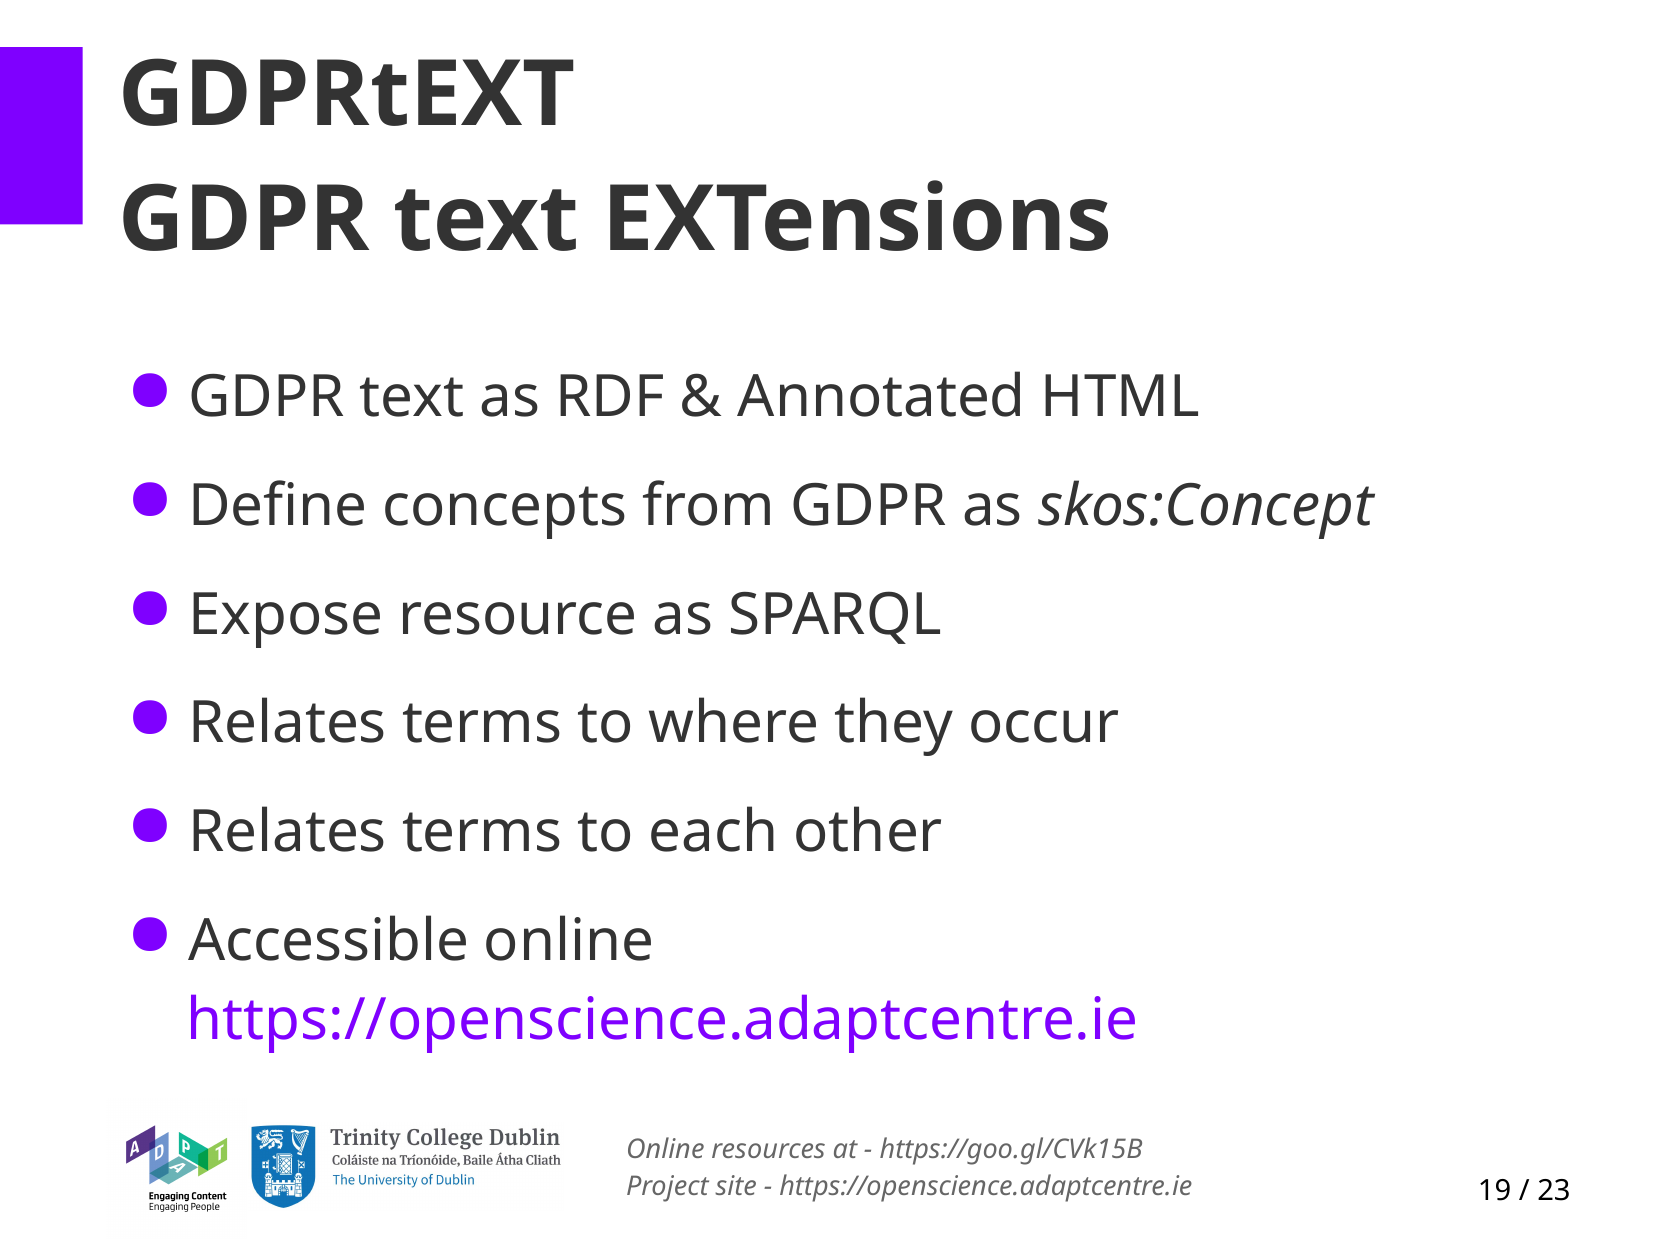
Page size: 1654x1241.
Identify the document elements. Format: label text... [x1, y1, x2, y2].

picture [248, 1122, 564, 1211]
list GDPR text as RDF & Annotated HTML Define concepts from GDPR as skos:Concept Expose resource as SPARQL Relates terms to where they occur Relates terms to each other Accessible online https://openscience.adaptcentre.ie [118, 354, 1536, 1074]
title GDPRtEXT GDPR text EXTensions [118, 46, 1571, 260]
picture [106, 1098, 247, 1239]
